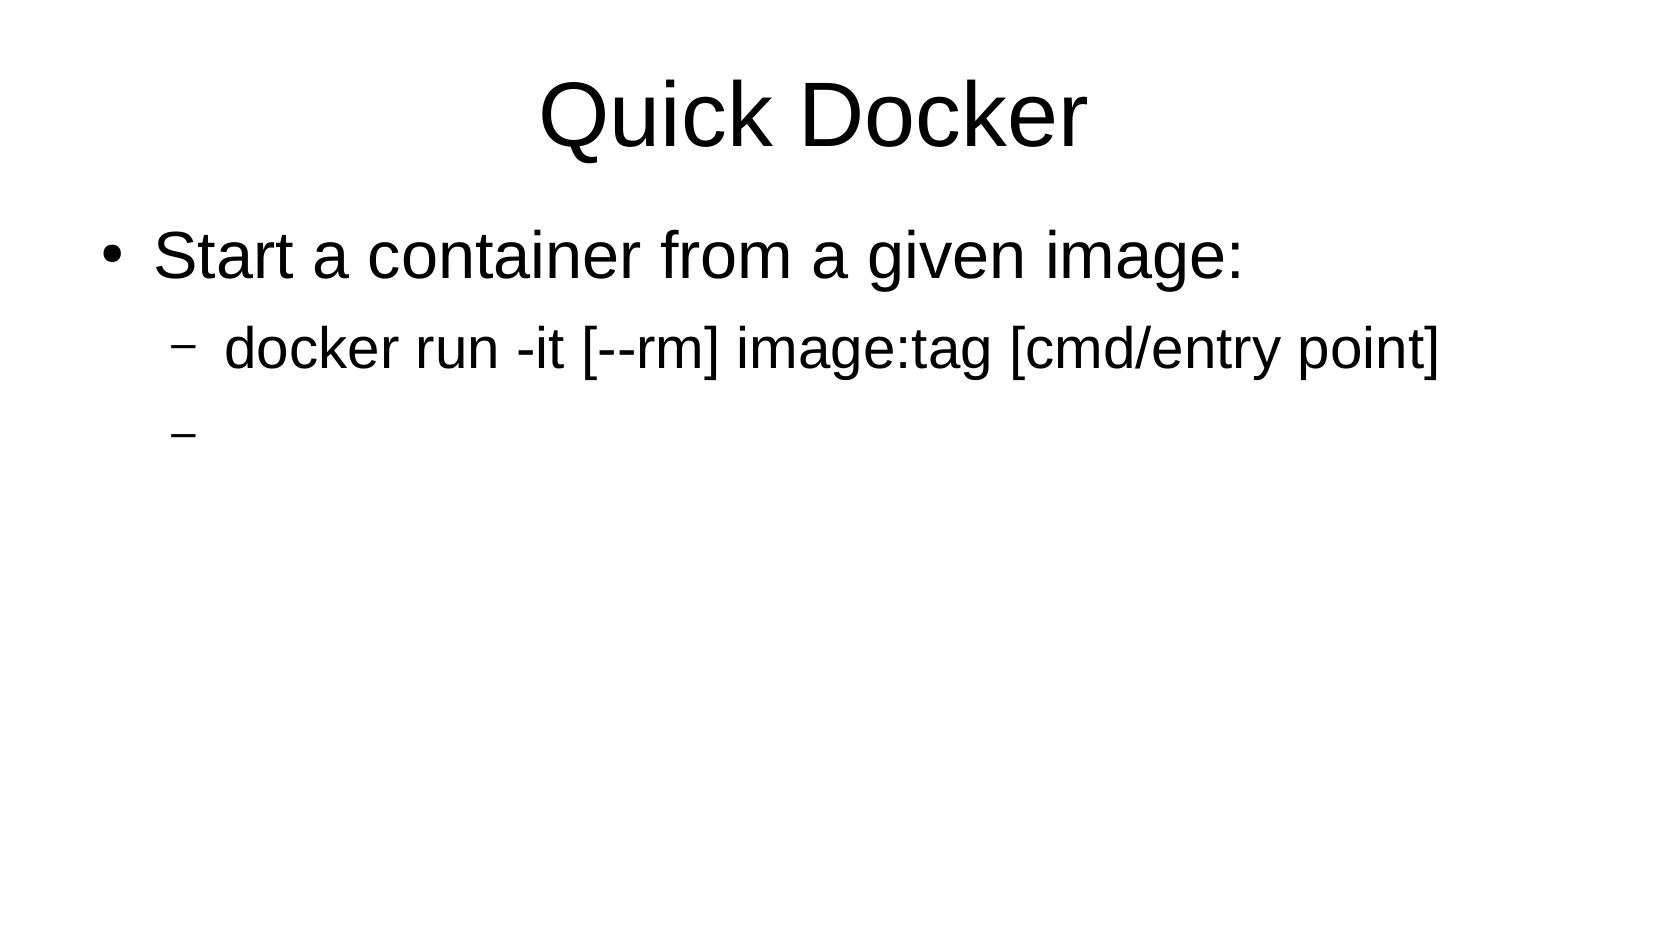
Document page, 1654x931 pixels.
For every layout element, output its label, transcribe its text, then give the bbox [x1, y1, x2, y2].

title Quick Docker [82, 37, 1571, 193]
list Start a container from a given image: docker run -it [--rm] image:tag [cmd/entry point] [82, 217, 1571, 758]
